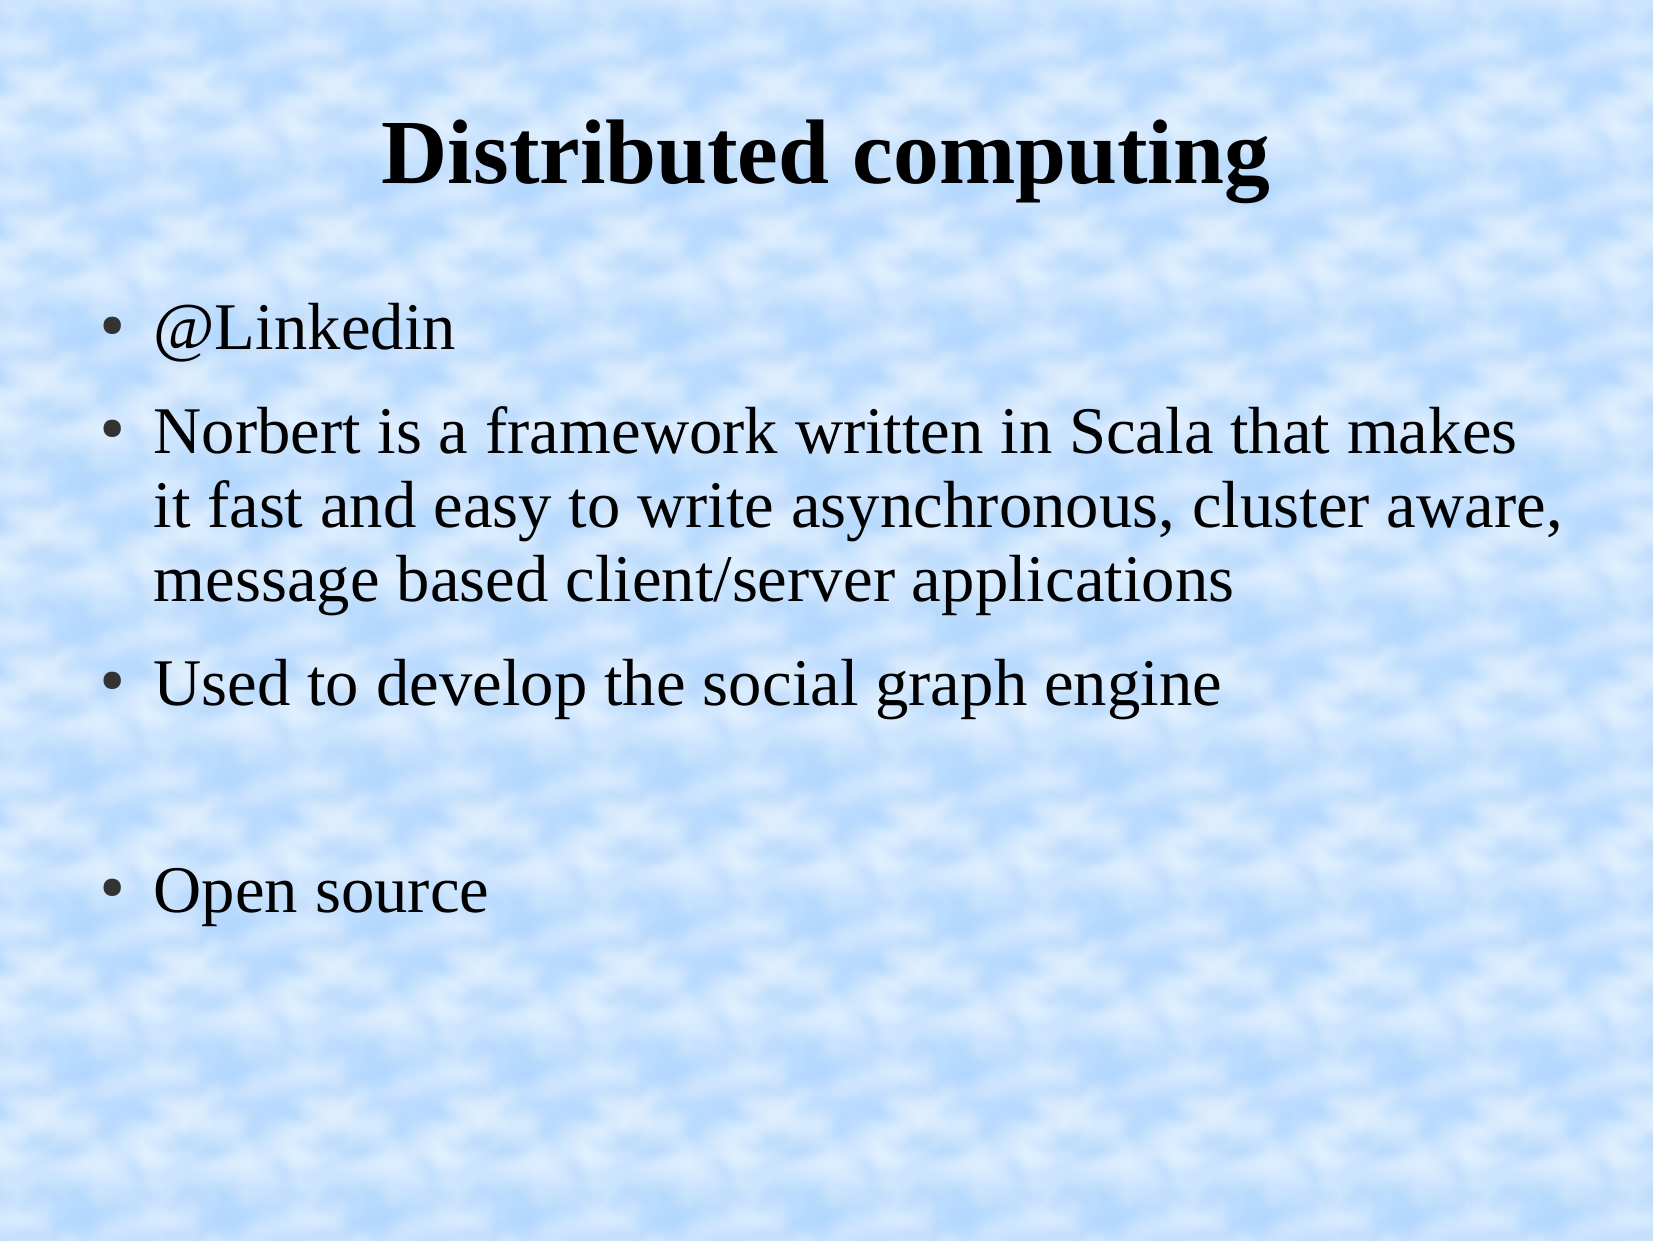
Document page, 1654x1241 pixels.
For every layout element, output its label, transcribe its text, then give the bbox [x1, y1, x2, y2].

picture [0, 0, 1654, 1241]
list @Linkedin Norbert is a framework written in Scala that makes it fast and easy to write asynchronous, cluster aware, message based client/server applications Used to develop the social graph engine Open source [82, 290, 1571, 1110]
title Distributed computing [82, 49, 1571, 257]
